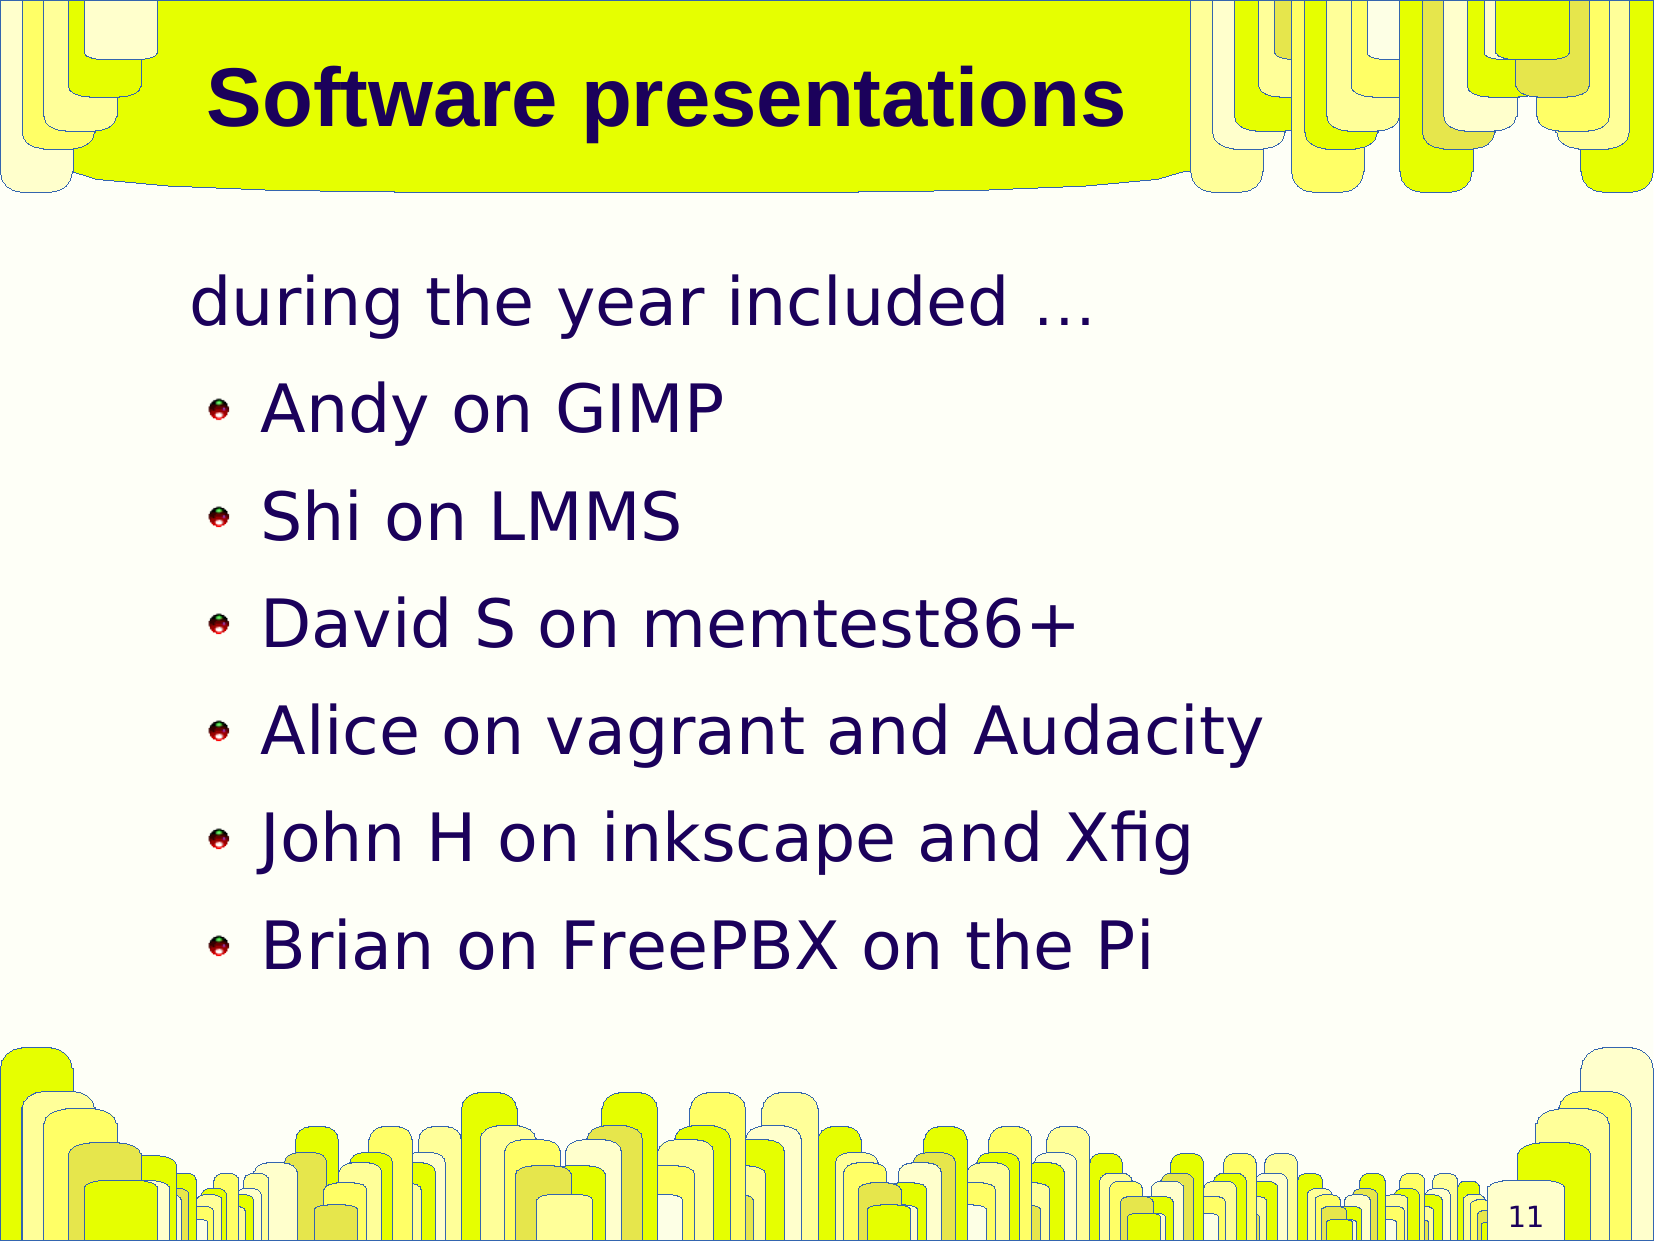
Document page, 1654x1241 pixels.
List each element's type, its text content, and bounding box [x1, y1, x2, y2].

title Software presentations [176, 22, 1158, 172]
list during the year included … Andy on GIMP Shi on LMMS David S on memtest86+ Alice on vagrant and Audacity John H on inkscape and Xfig Brian on FreePBX on the Pi [118, 263, 1531, 983]
